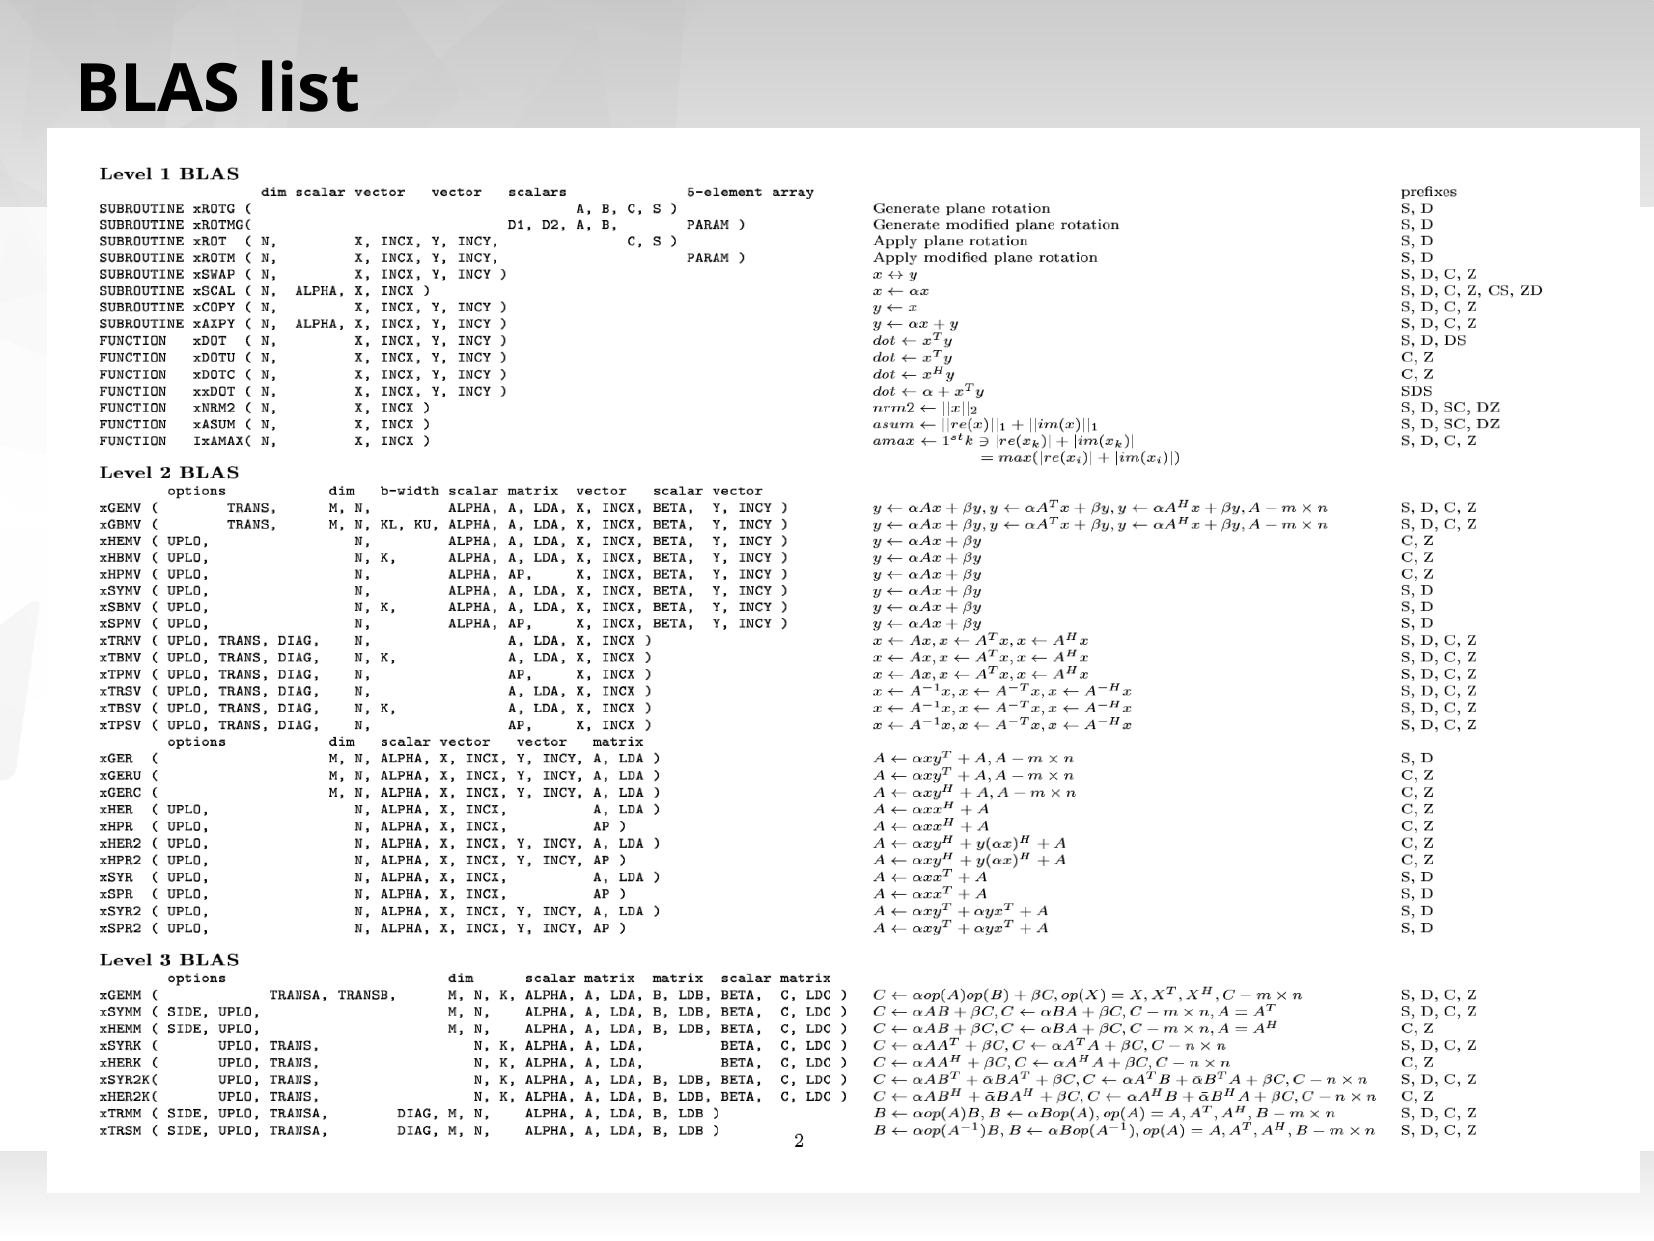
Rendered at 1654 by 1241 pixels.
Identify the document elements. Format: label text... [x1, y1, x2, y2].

title BLAS list [75, 0, 1182, 128]
picture [0, 0, 1640, 1193]
